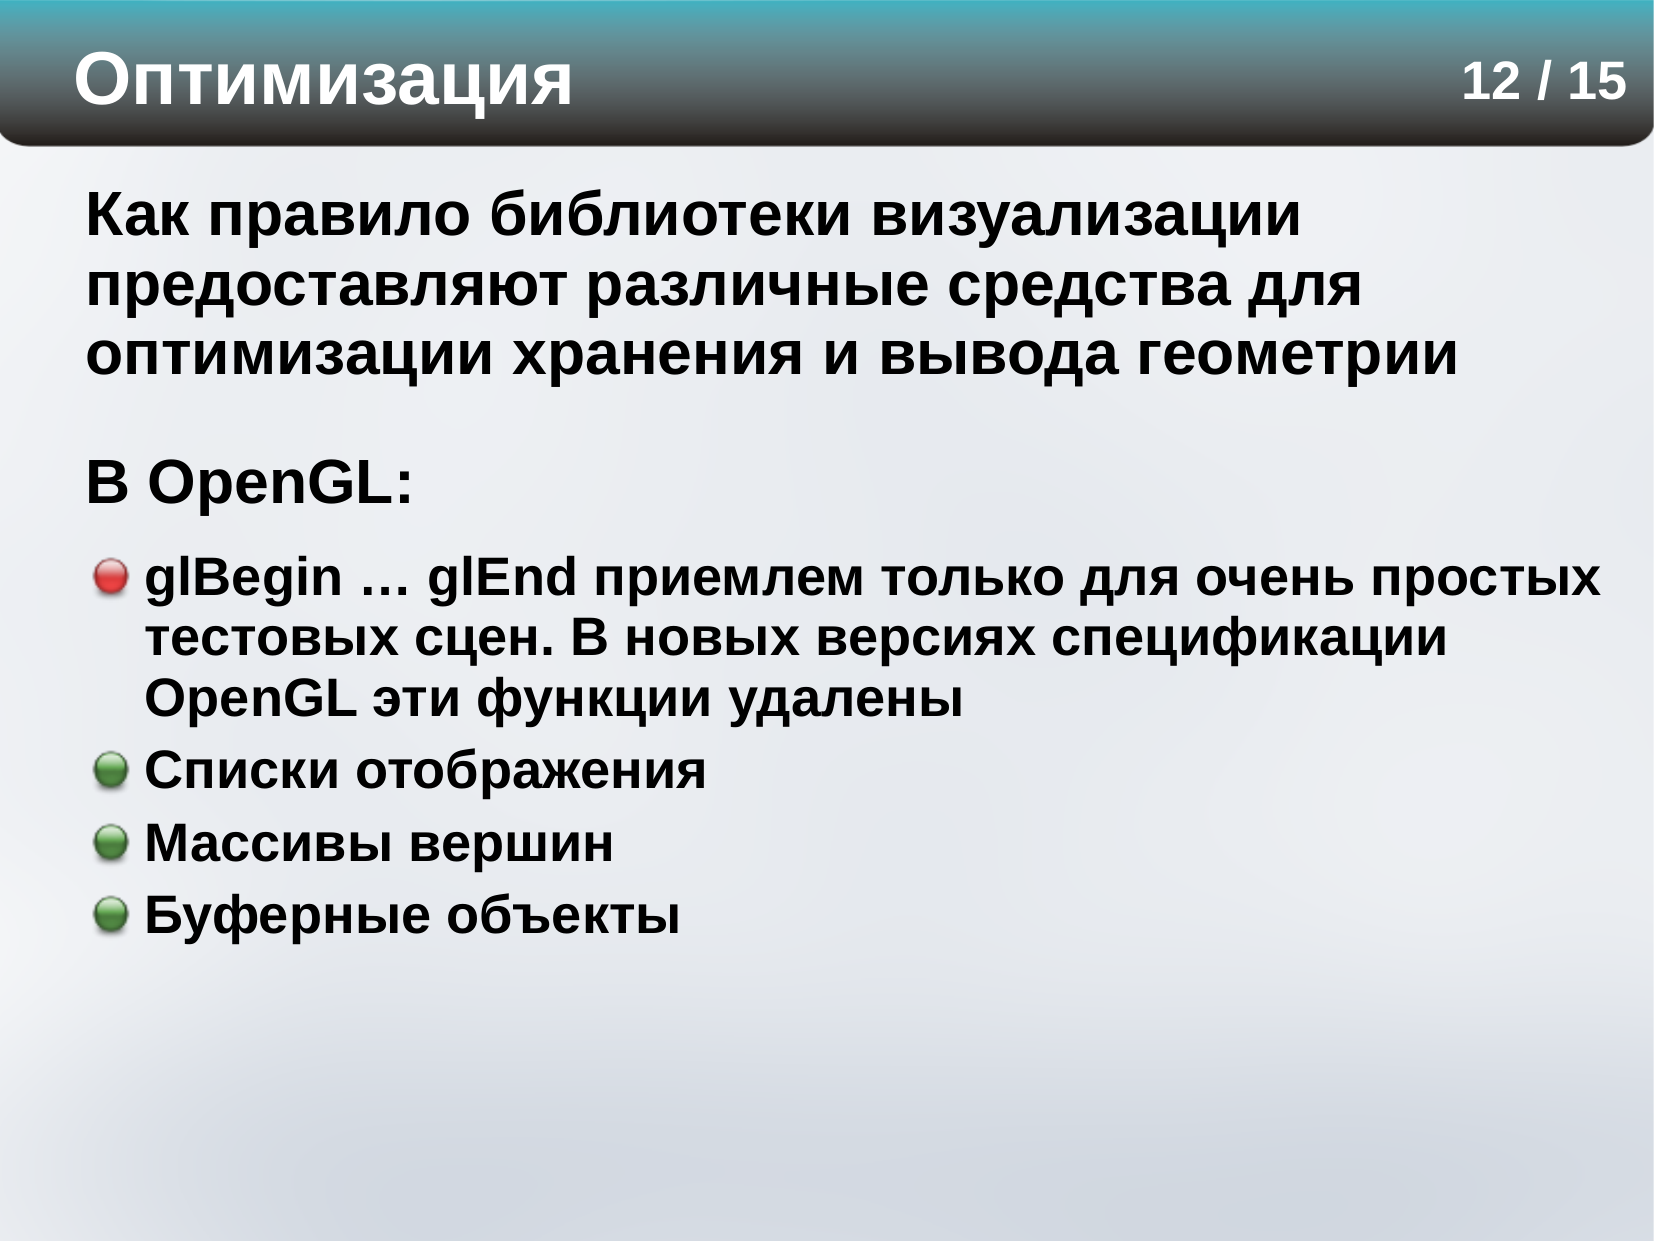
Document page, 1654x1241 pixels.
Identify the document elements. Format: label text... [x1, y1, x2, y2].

text_box Как правило библиотеки визуализации предоставляют различные средства для оптимизации хранения и вывода геометрии В OpenGL: glBegin … glEnd приемлем только для очень простых тестовых сцен. В новых версиях спецификации OpenGL эти функции удалены Списки отображения Массивы вершин Буферные объекты [70, 171, 1625, 953]
text_box <номер> / 15 [1446, 42, 1654, 179]
text_box Оптимизация [59, 29, 1359, 129]
picture [0, 0, 1654, 1241]
